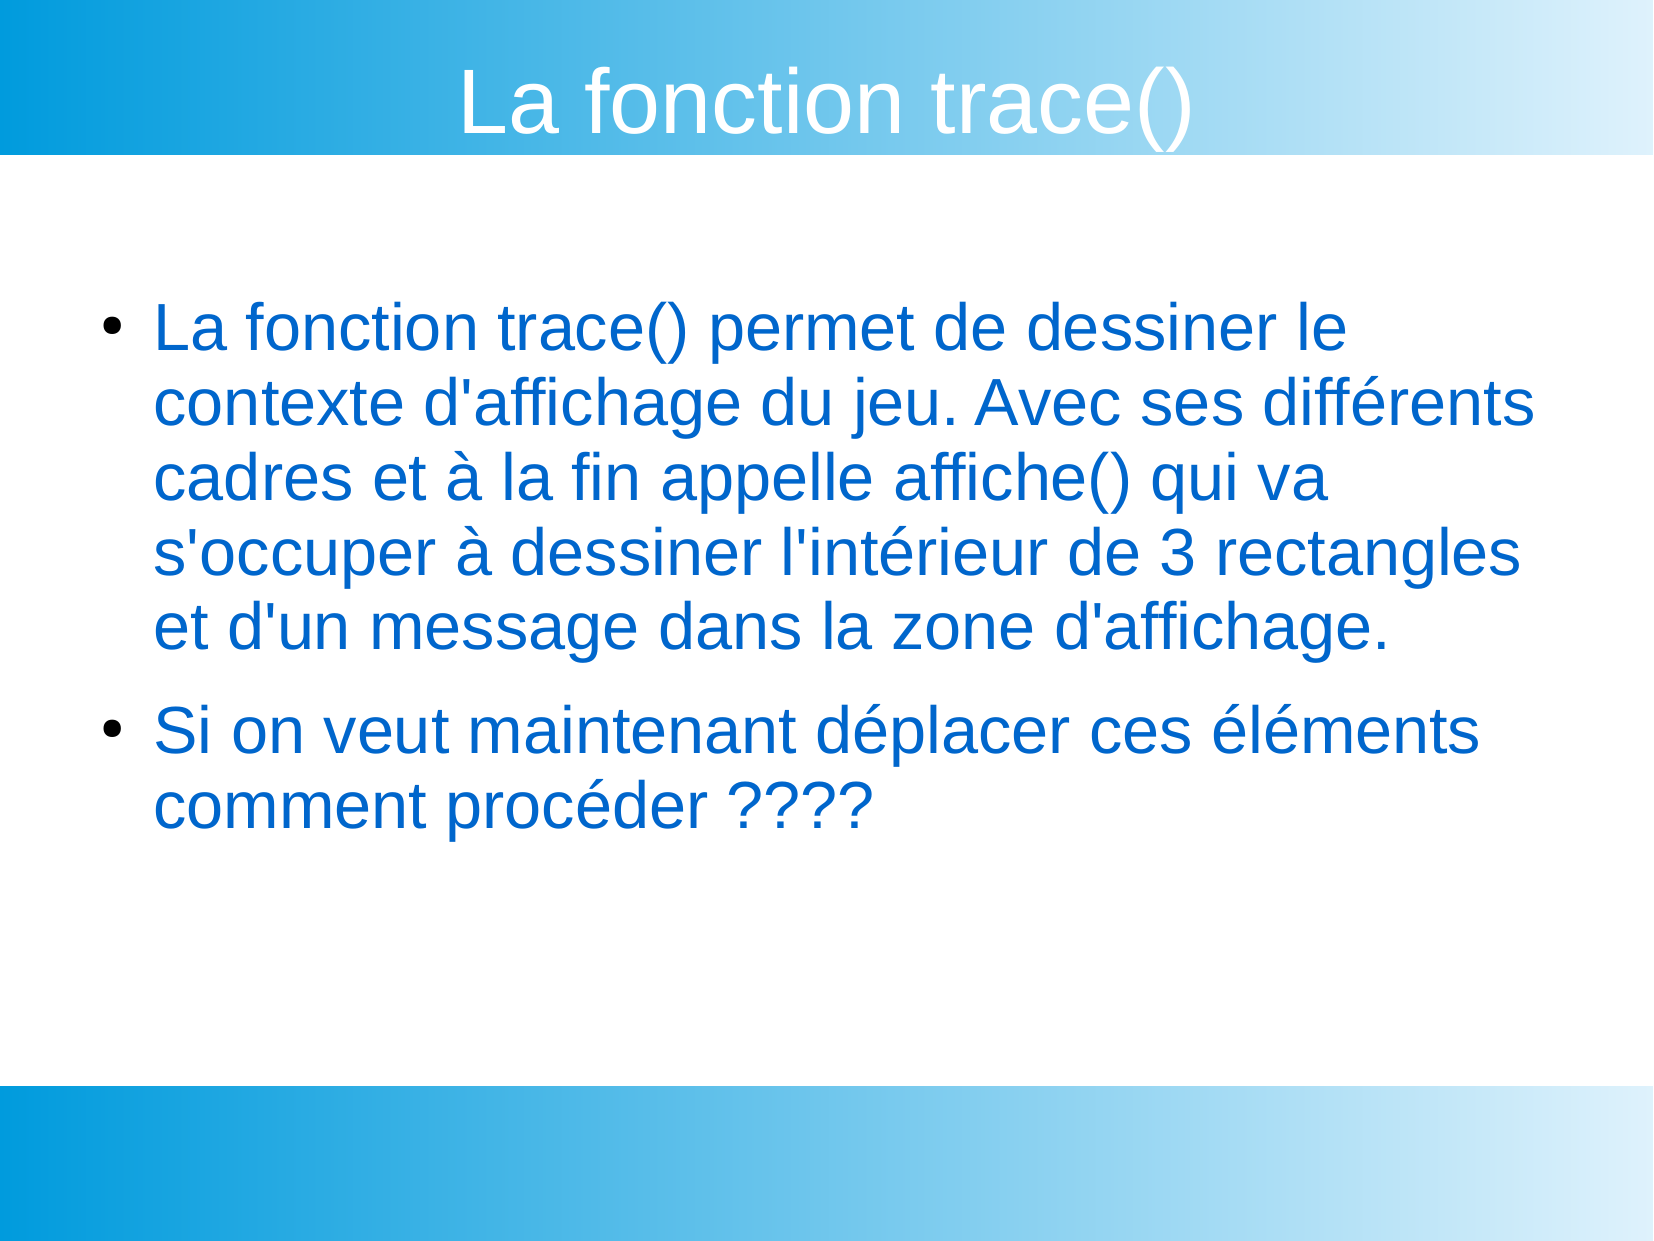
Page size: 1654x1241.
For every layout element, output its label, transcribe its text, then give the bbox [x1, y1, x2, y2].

list La fonction trace() permet de dessiner le contexte d'affichage du jeu. Avec ses différents cadres et à la fin appelle affiche() qui va s'occuper à dessiner l'intérieur de 3 rectangles et d'un message dans la zone d'affichage. Si on veut maintenant déplacer ces éléments comment procéder ???? [82, 290, 1571, 1010]
title La fonction trace() [82, 49, 1571, 155]
